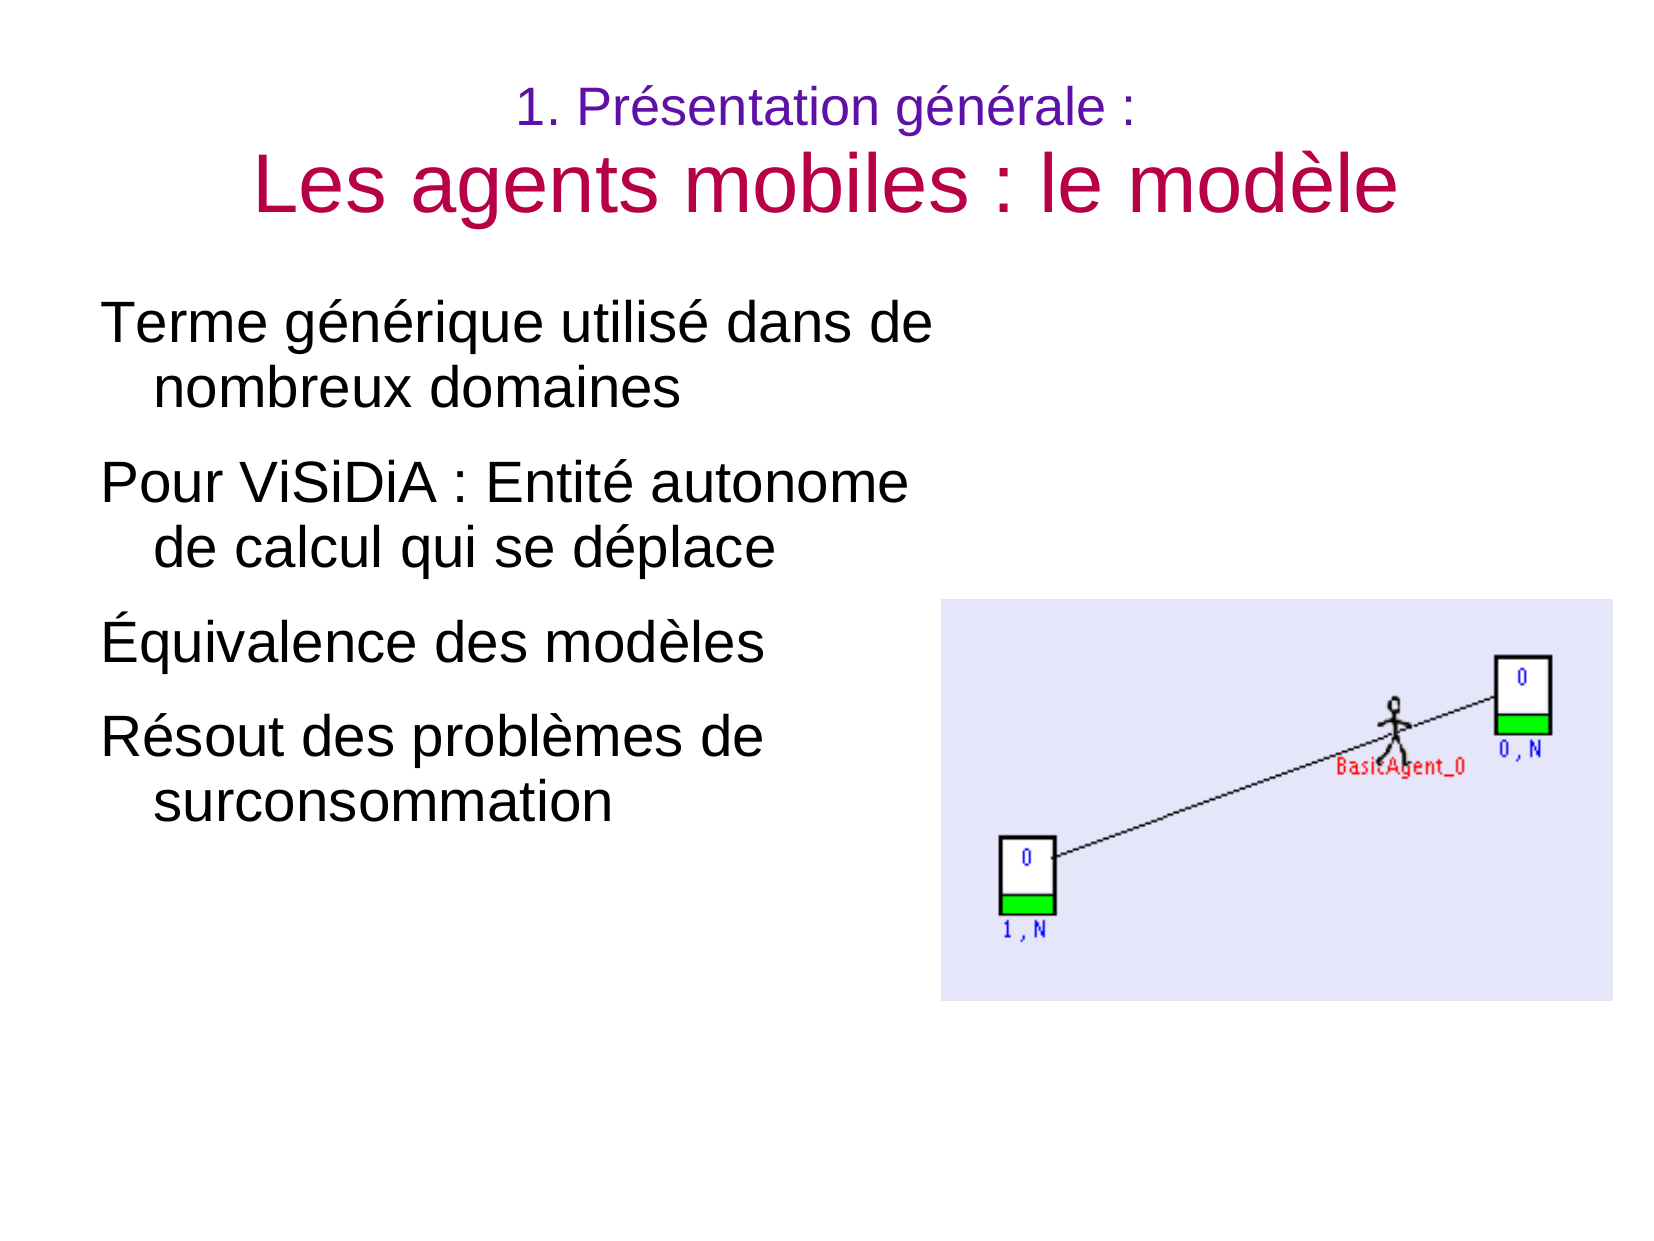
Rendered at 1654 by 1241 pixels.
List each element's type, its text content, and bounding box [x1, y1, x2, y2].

title 1. Présentation générale : Les agents mobiles : le modèle [82, 49, 1571, 257]
list Terme générique utilisé dans de nombreux domaines Pour ViSiDiA : Entité autonome de calcul qui se déplace Équivalence des modèles Résout des problèmes de surconsommation [82, 290, 976, 1109]
picture [941, 599, 1613, 1001]
